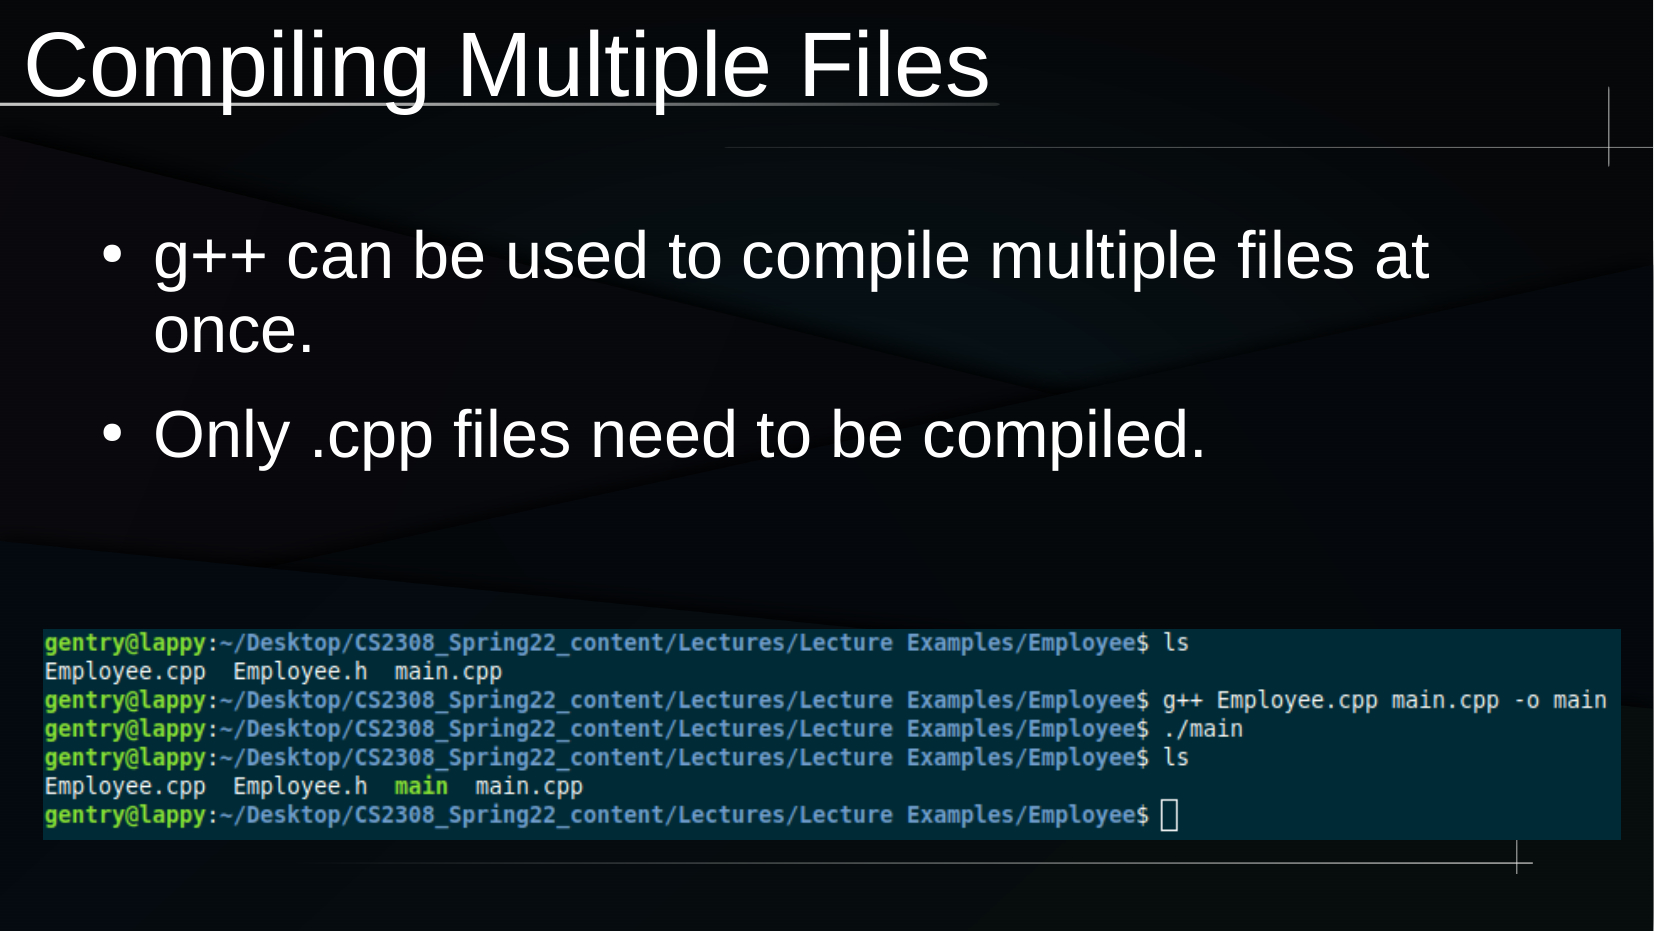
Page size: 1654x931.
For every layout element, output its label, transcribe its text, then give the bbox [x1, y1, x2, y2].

list g++ can be used to compile multiple files at once. Only .cpp files need to be compiled. [82, 217, 1591, 541]
picture [0, 0, 1654, 931]
title Compiling Multiple Files [23, 11, 1589, 119]
